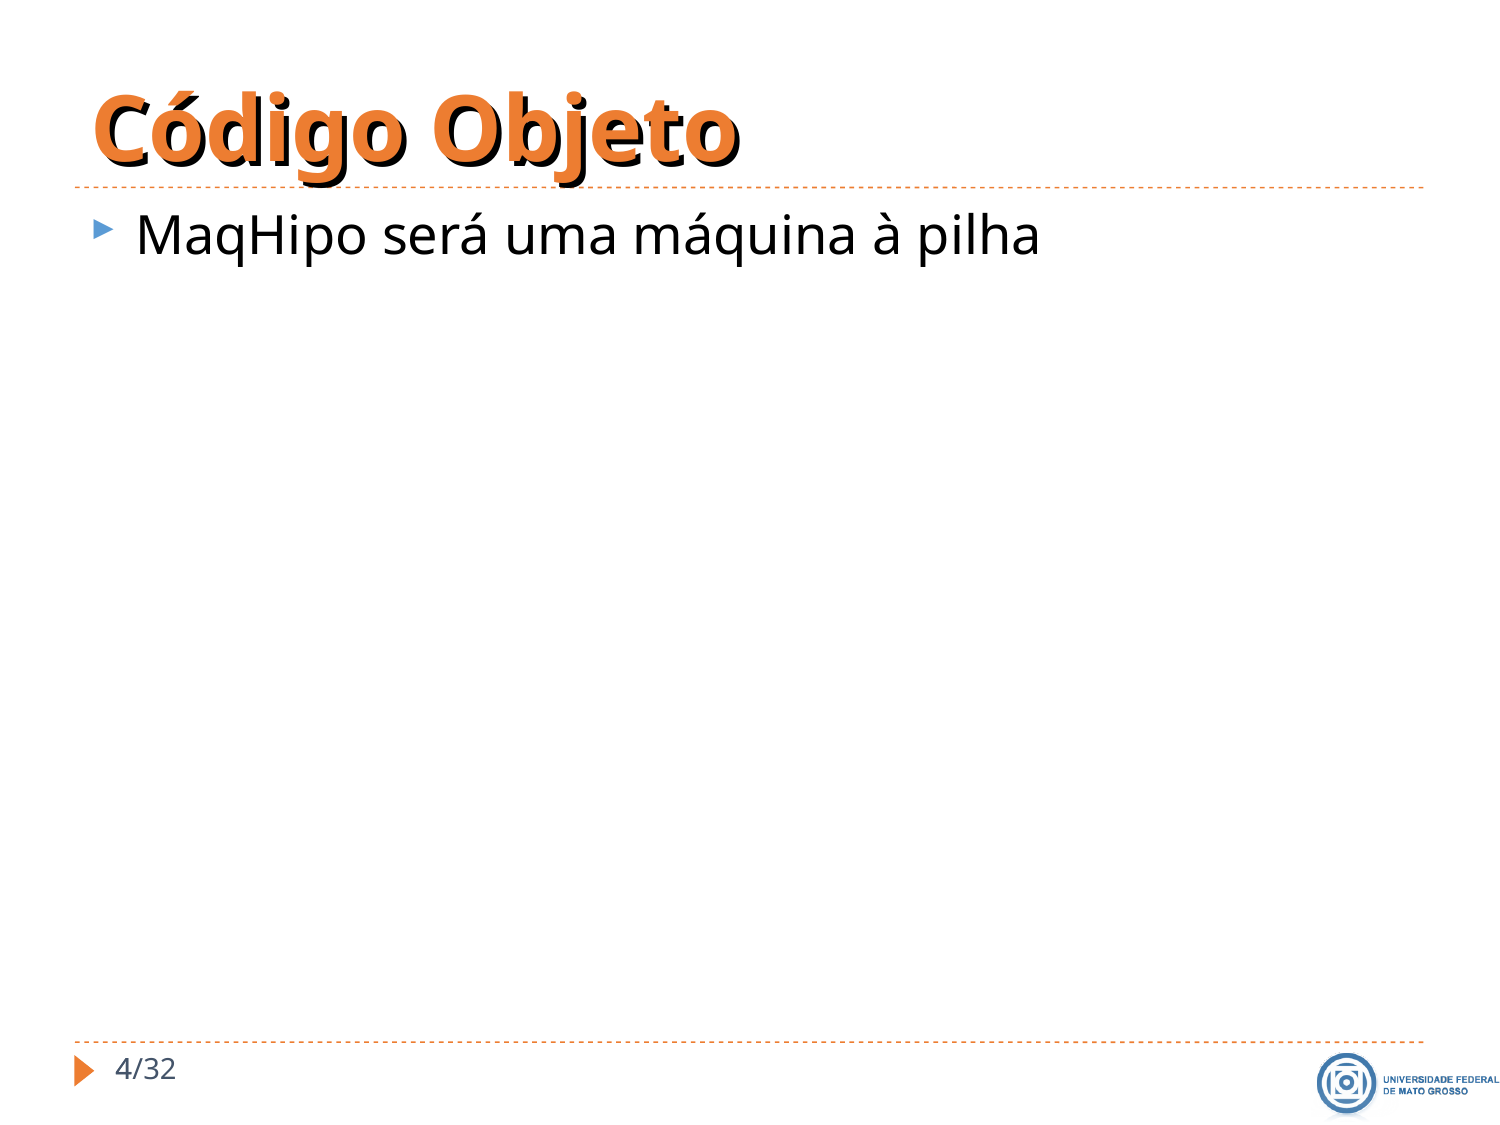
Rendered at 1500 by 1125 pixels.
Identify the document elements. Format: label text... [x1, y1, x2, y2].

picture [1311, 1048, 1500, 1122]
title Código Objeto [75, 24, 1426, 188]
text_box <número> [100, 1042, 426, 1103]
list MaqHipo será uma máquina à pilha [75, 200, 1426, 1011]
